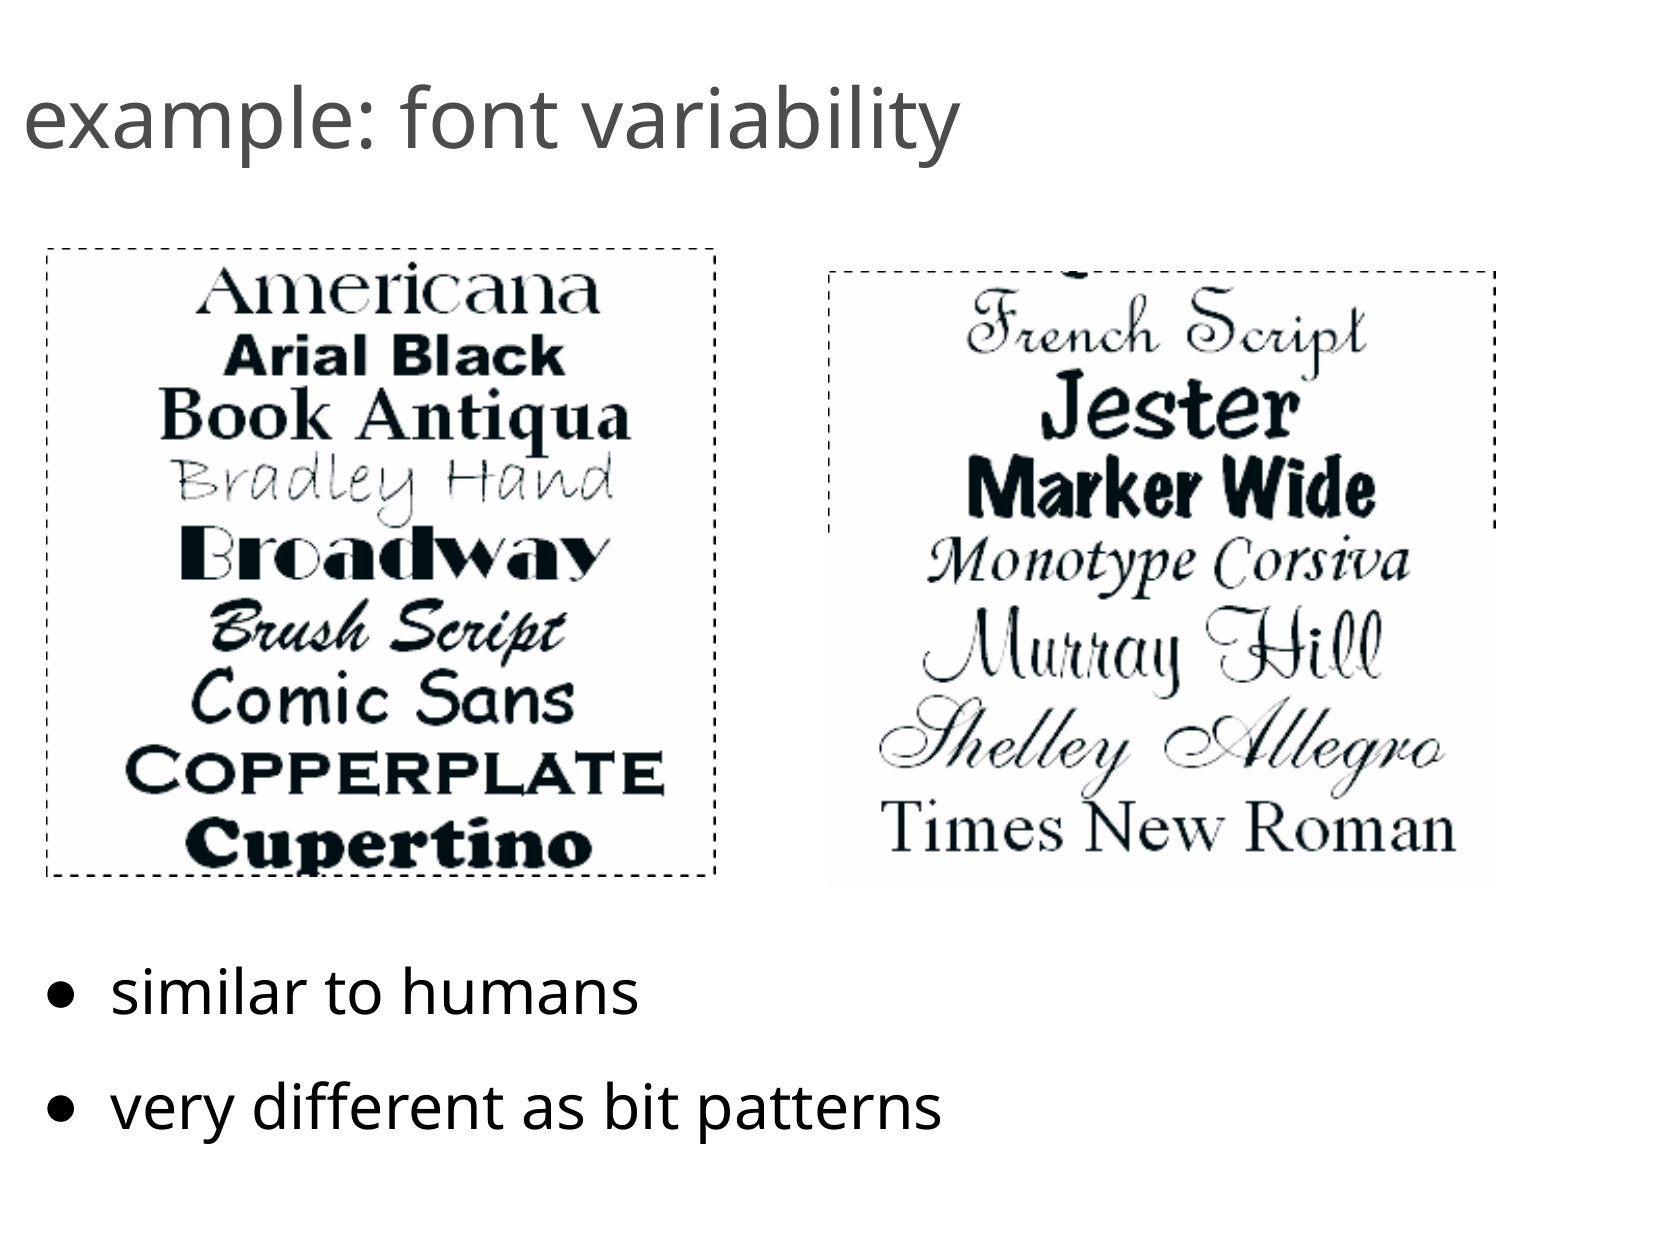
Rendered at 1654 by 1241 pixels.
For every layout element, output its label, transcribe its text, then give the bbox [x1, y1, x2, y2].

title example: font variability [22, 19, 1654, 213]
picture [828, 271, 1496, 887]
list similar to humans very different as bit patterns [25, 888, 1654, 1208]
picture [46, 248, 716, 877]
